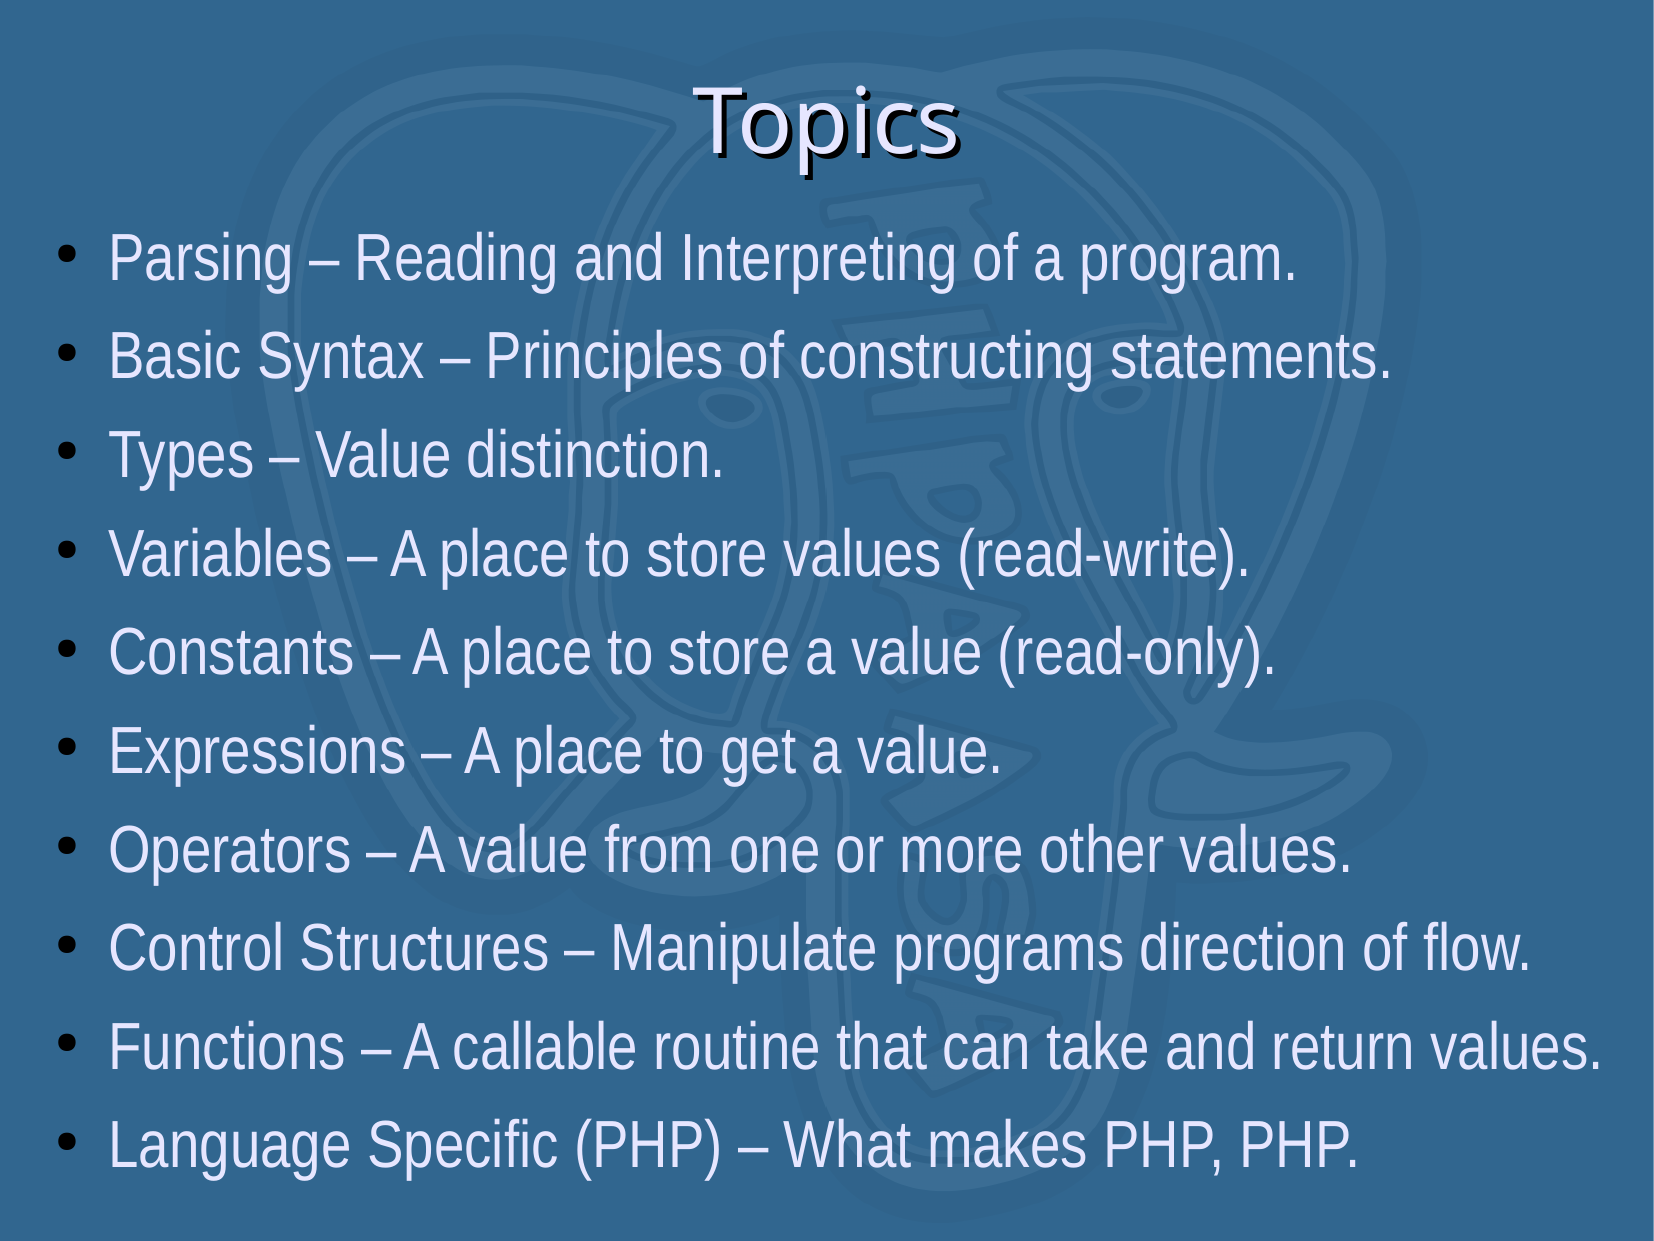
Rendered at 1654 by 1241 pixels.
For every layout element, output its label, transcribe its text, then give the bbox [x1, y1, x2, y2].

list Parsing – Reading and Interpreting of a program. Basic Syntax – Principles of constructing statements. Types – Value distinction. Variables – A place to store values (read-write). Constants – A place to store a value (read-only). Expressions – A place to get a value. Operators – A value from one or more other values. Control Structures – Manipulate programs direction of flow. Functions – A callable routine that can take and return values. Language Specific (PHP) – What makes PHP, PHP. [37, 225, 1613, 1201]
picture [0, 0, 1654, 1241]
title Topics [82, 49, 1571, 188]
